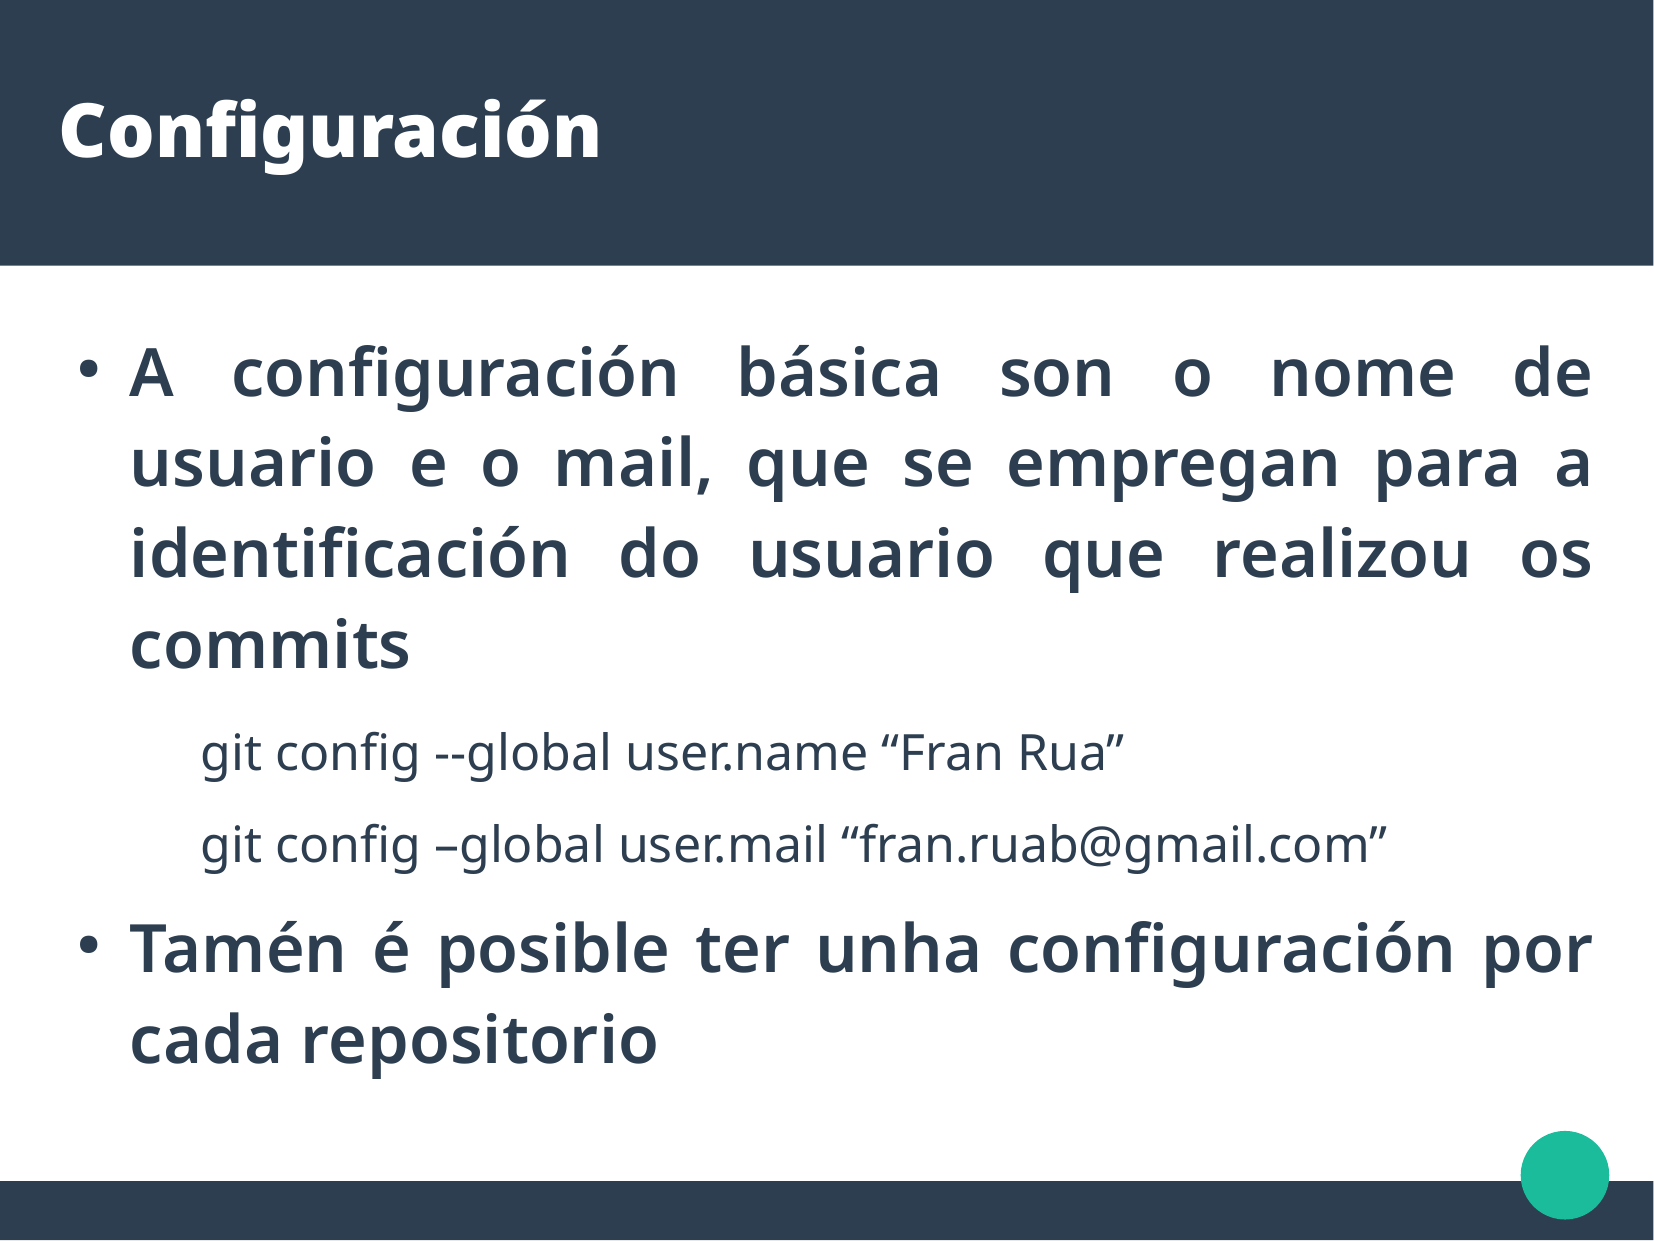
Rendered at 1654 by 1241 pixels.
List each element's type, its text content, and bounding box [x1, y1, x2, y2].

list A configuración básica son o nome de usuario e o mail, que se empregan para a identificación do usuario que realizou os commits git config --global user.name “Fran Rua” git config –global user.mail “fran.ruab@gmail.com” Tamén é posible ter unha configuración por cada repositorio [59, 324, 1595, 1152]
text_box [915, 701, 1019, 764]
title Configuración [59, 49, 1595, 207]
